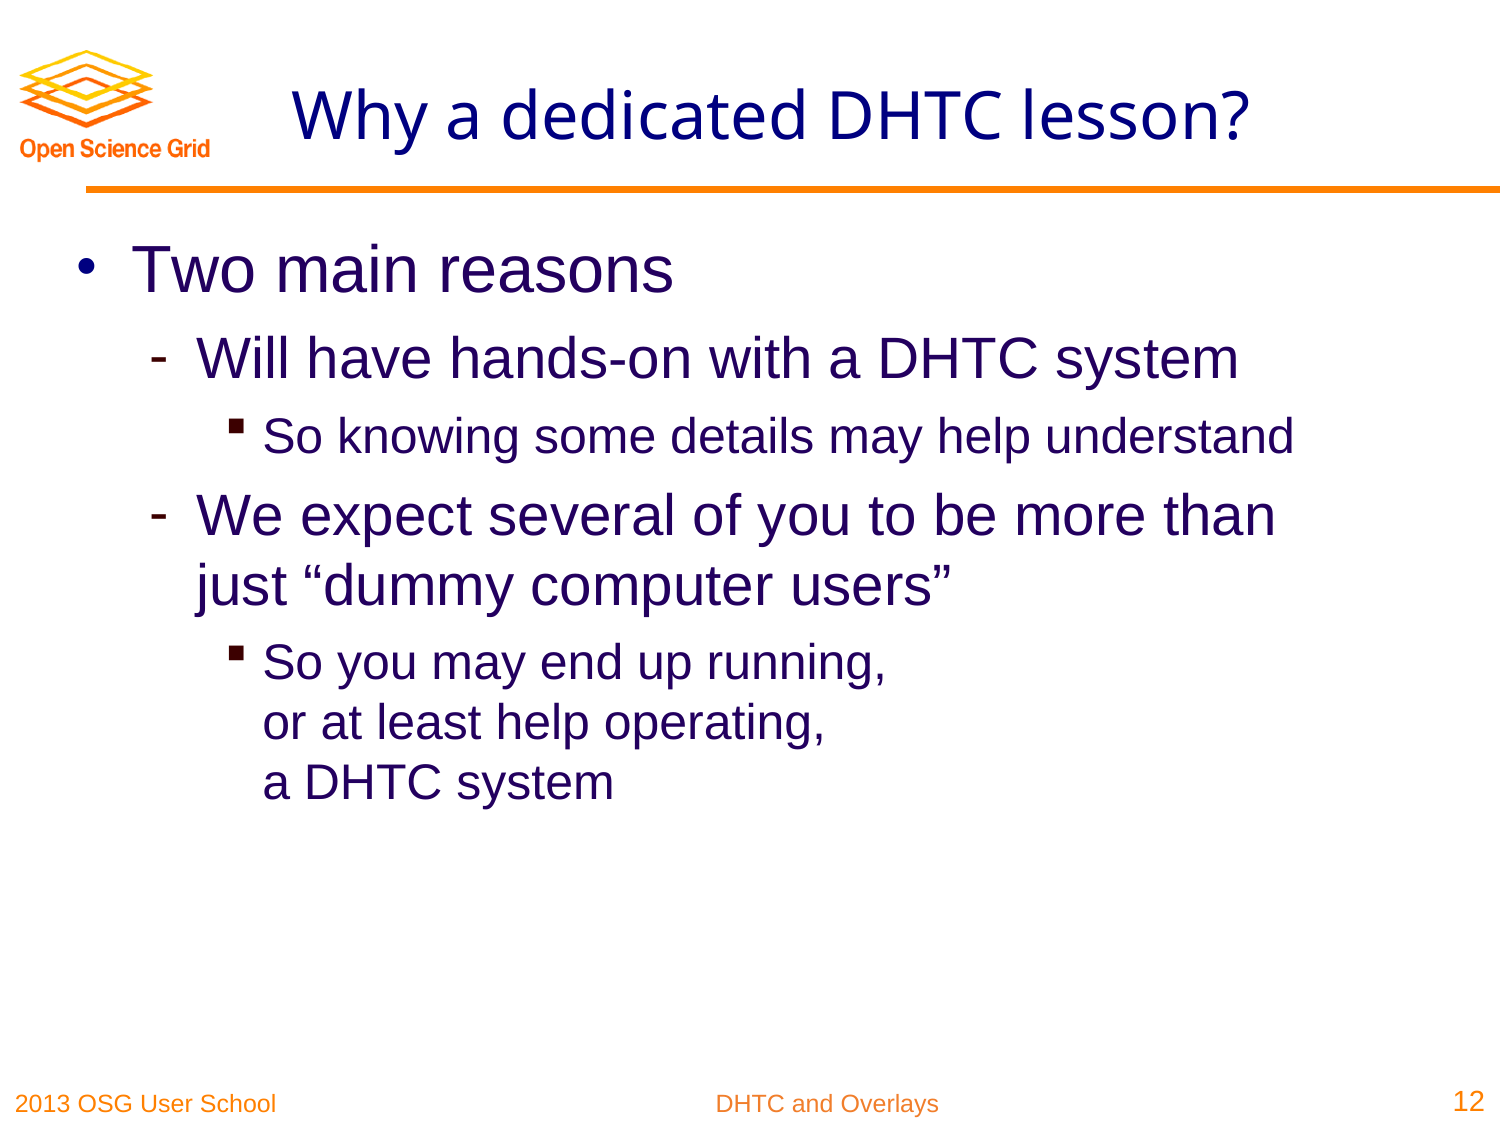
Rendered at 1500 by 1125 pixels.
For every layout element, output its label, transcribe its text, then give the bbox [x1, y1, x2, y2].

text_box <number> [1431, 1050, 1500, 1125]
title Why a dedicated DHTC lesson? [201, 18, 1342, 207]
list Two main reasons Will have hands-on with a DHTC system So knowing some details may help understand We expect several of you to be more than just “dummy computer users” So you may end up running, or at least help operating, a DHTC system [59, 218, 1463, 1019]
picture [0, 27, 201, 179]
